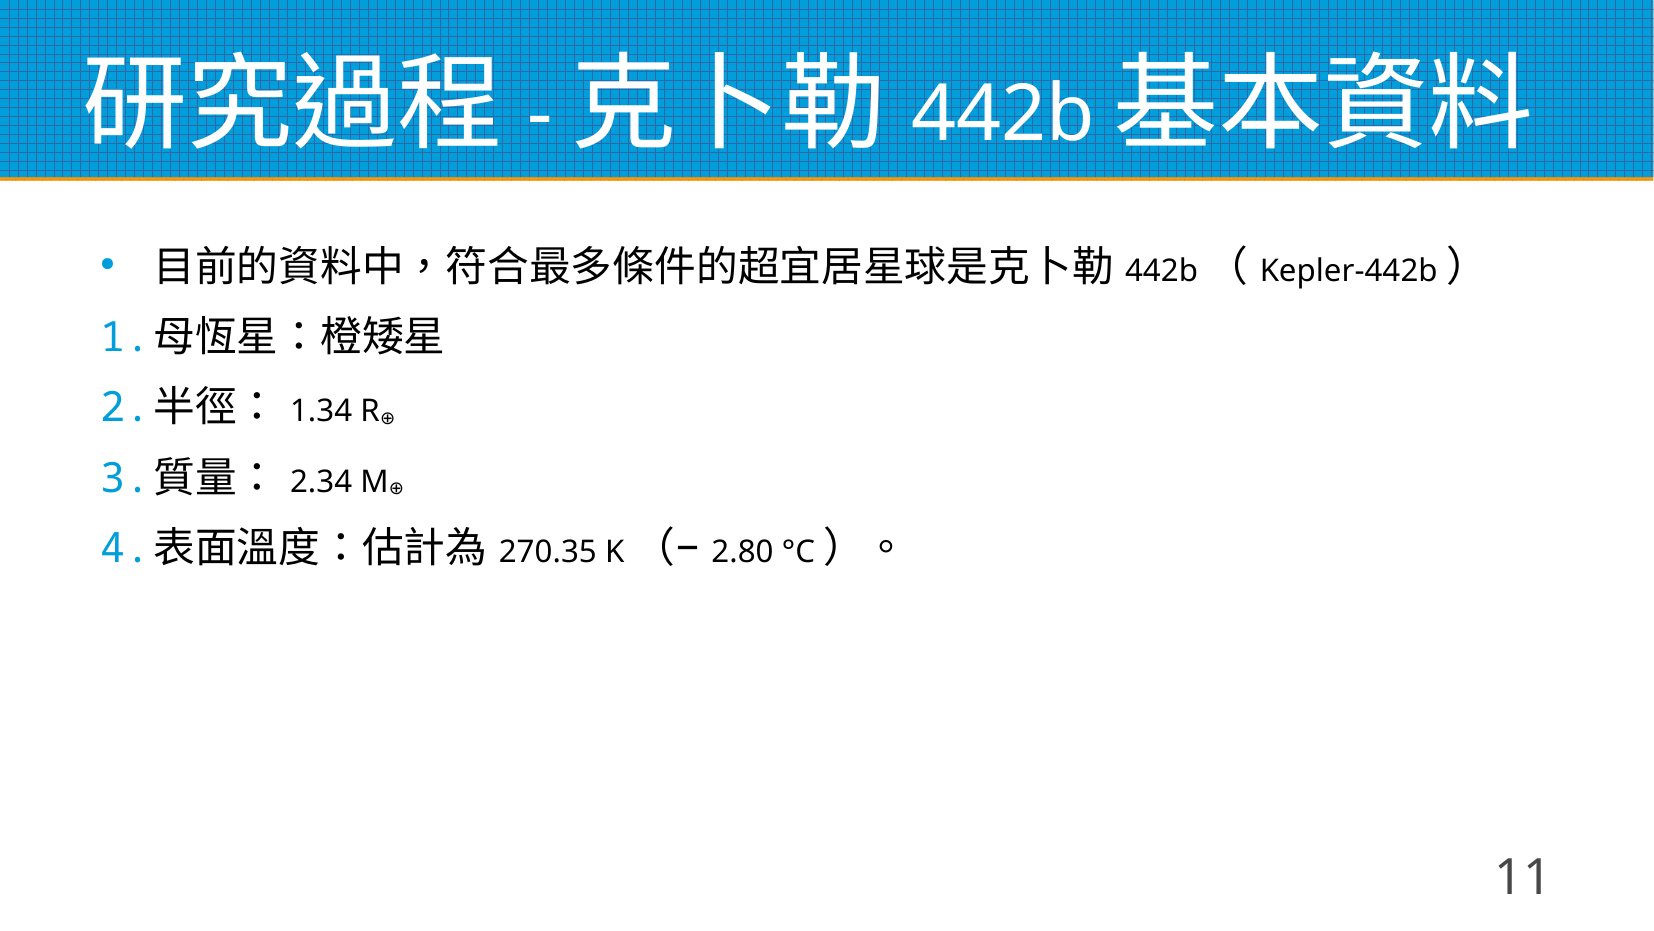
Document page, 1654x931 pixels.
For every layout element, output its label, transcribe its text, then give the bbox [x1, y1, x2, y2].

list 目前的資料中，符合最多條件的超宜居星球是克卜勒442b（Kepler-442b） 母恆星：橙矮星 半徑：1.34 R⊕ 質量：2.34 M⊕ 表面溫度：估計為270.35 K（−2.80 °C）。 [82, 236, 1563, 811]
title 研究過程-克卜勒442b基本資料 [82, 14, 1571, 171]
